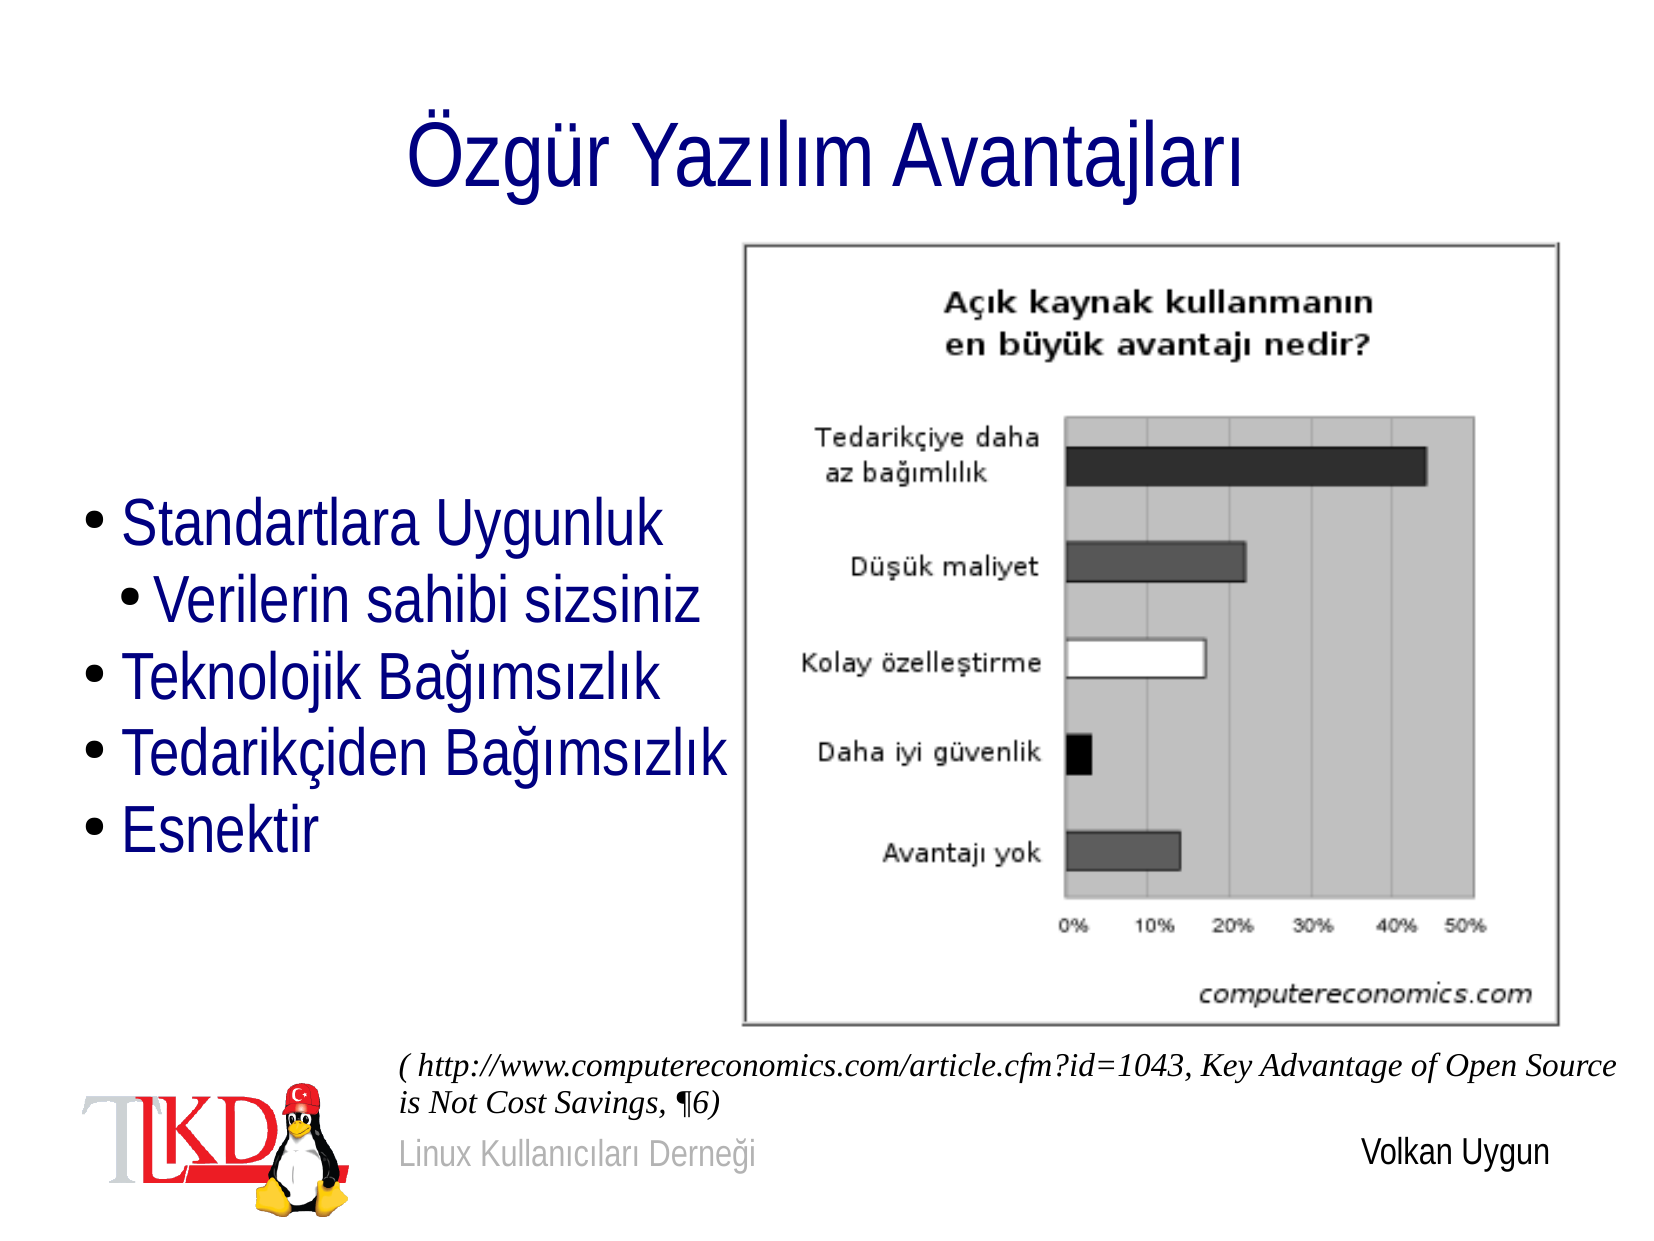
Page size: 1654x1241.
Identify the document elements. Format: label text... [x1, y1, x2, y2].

picture [82, 1068, 349, 1217]
picture [738, 236, 1565, 1034]
subtitle Standartlara Uygunluk Verilerin sahibi sizsiniz Teknolojik Bağımsızlık Tedarikçiden Bağımsızlık Esnektir [82, 265, 1571, 1085]
text_box Volkan Uygun [1151, 1134, 1565, 1180]
text_box ( http://www.computereconomics.com/article.cfm?id=1043, Key Advantage of Open Source is Not Cost Savings, ¶6) [383, 1039, 1641, 1134]
text_box Linux Kullanıcıları Derneği [383, 1134, 1063, 1211]
title Özgür Yazılım Avantajları [82, 49, 1571, 257]
